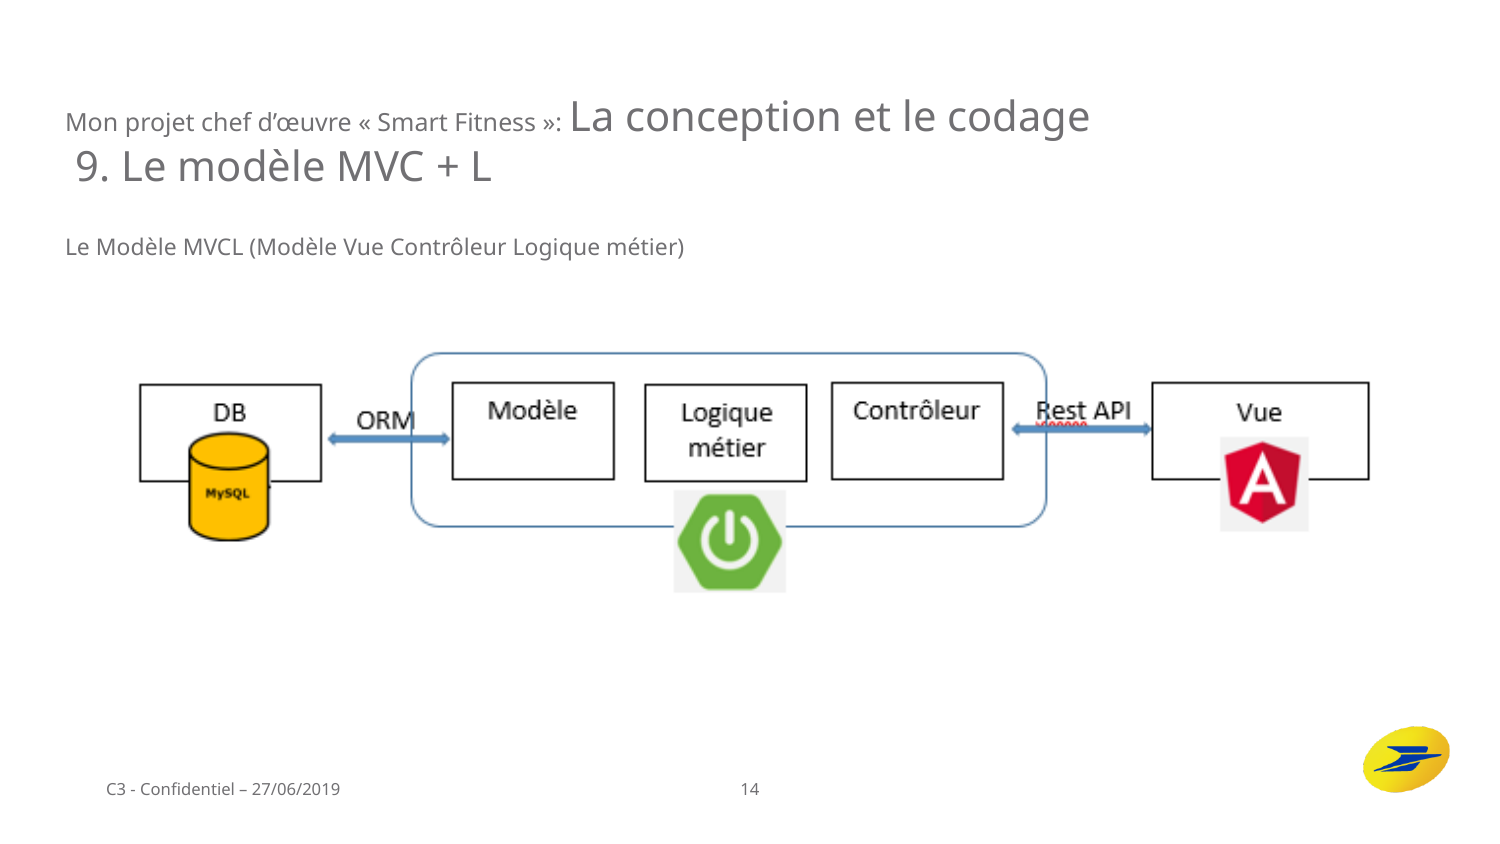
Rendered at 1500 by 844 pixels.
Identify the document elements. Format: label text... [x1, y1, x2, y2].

picture [1346, 702, 1465, 821]
picture [124, 339, 1376, 597]
title Mon projet chef d’œuvre « Smart Fitness »: La conception et le codage 9. Le modèle MVC + L [64, 89, 1436, 169]
list Le Modèle MVCL (Modèle Vue Contrôleur Logique métier) [64, 232, 1436, 718]
